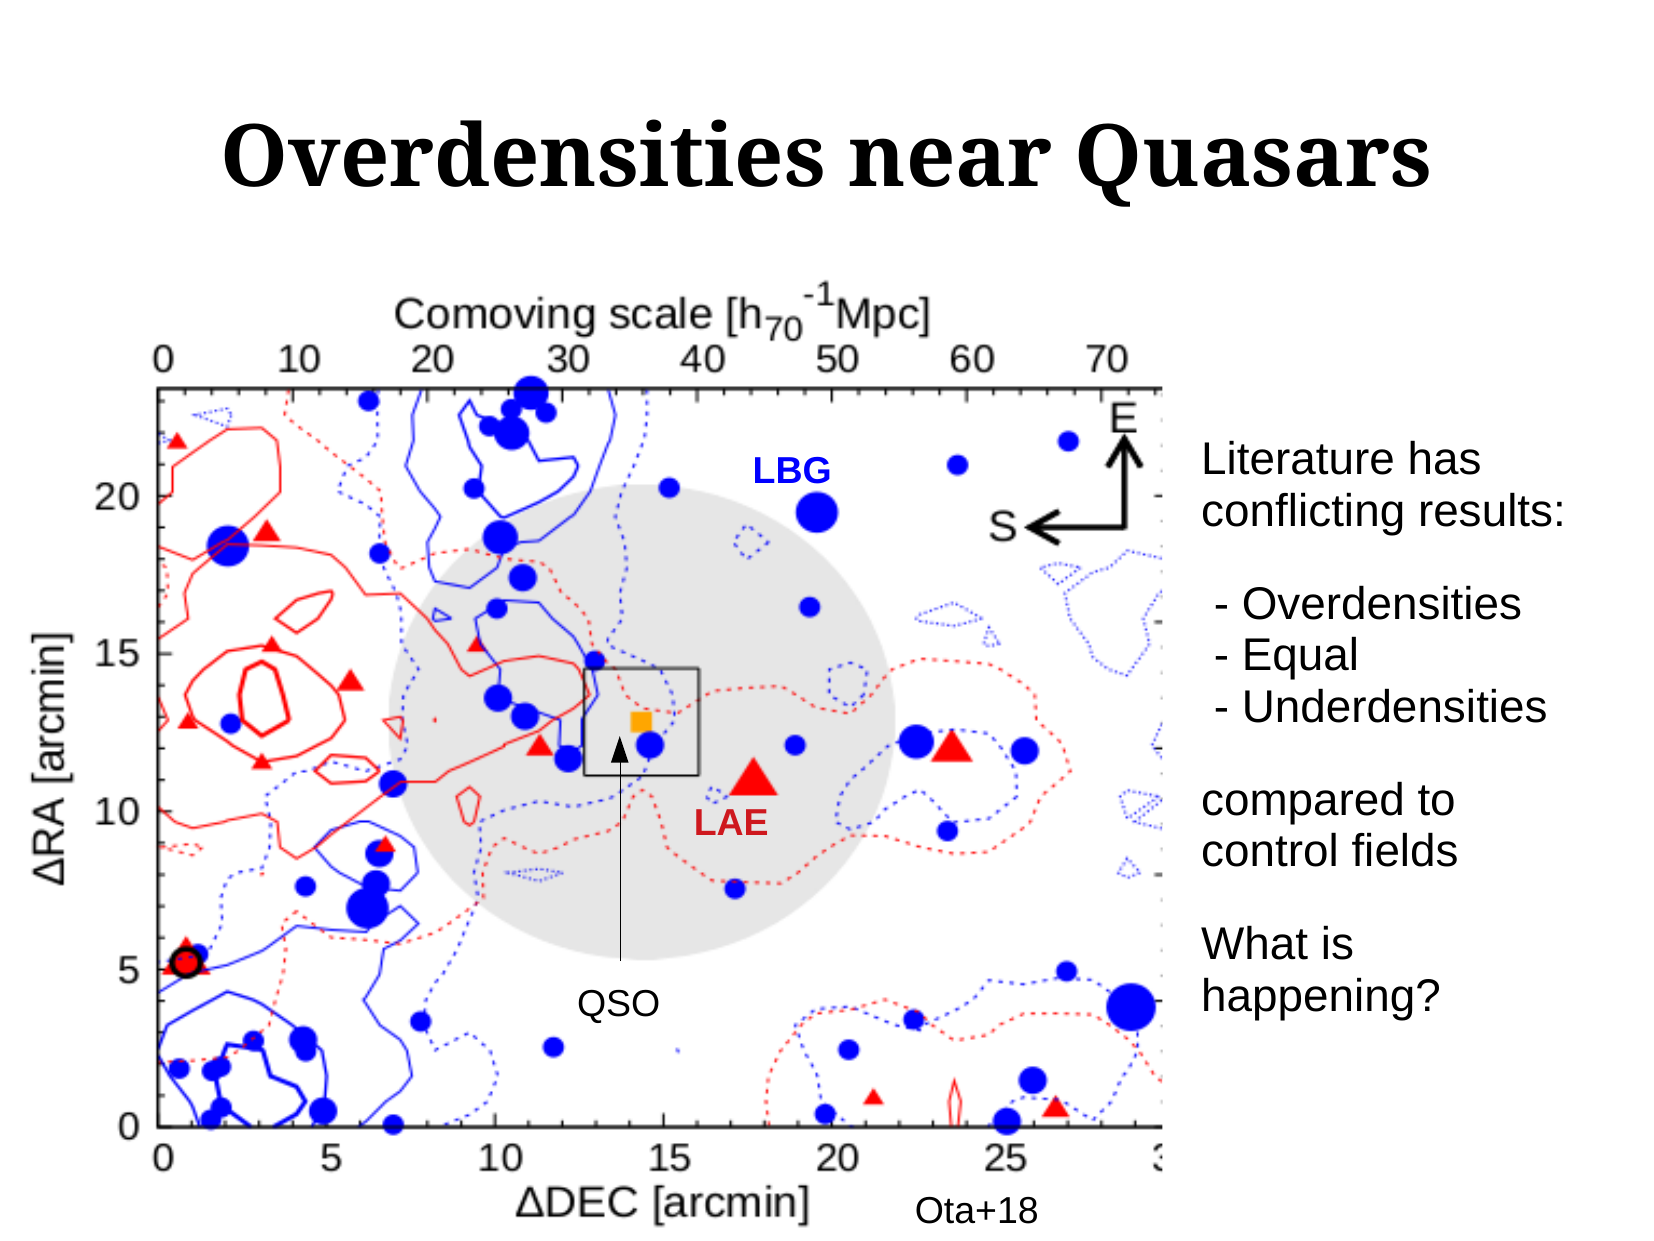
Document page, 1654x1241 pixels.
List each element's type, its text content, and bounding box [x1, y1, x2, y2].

text_box Ota+18 [900, 1182, 1163, 1240]
text_box LAE [637, 793, 826, 851]
picture [4, 262, 1163, 1236]
text_box Literature has conflicting results: - Overdensities - Equal - Underdensities compared to control fields What is happening? [1186, 426, 1599, 1029]
text_box QSO [525, 975, 713, 1032]
title Overdensities near Quasars [82, 49, 1571, 257]
text_box LBG [698, 442, 887, 500]
